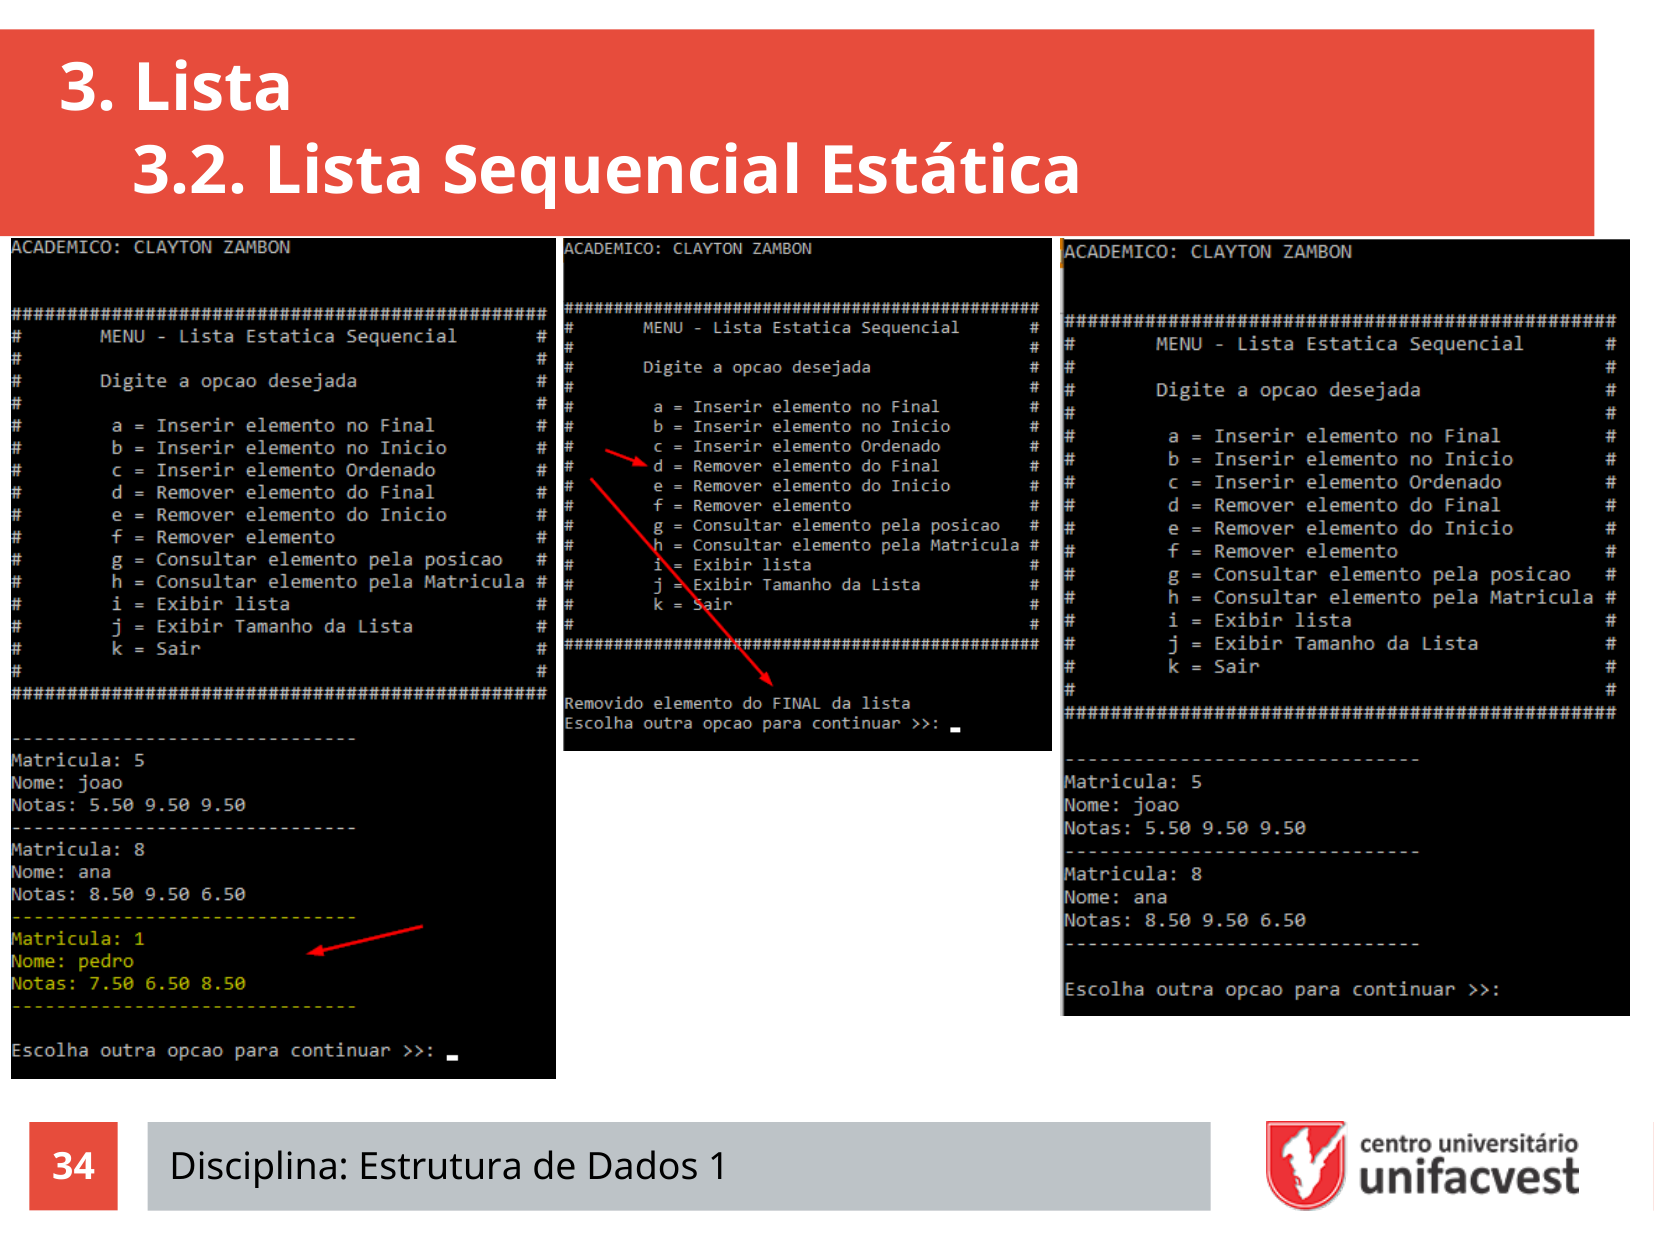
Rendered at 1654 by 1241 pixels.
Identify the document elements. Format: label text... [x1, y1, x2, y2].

title 3. Lista 3.2. Lista Sequencial Estática [59, 59, 1595, 207]
picture [1060, 238, 1630, 1016]
list [59, 324, 1566, 1093]
text_box [1238, 1120, 1654, 1212]
picture [1266, 1121, 1579, 1211]
picture [11, 238, 556, 1079]
text_box Disciplina: Estrutura de Dados 1 [154, 1132, 1205, 1196]
picture [563, 238, 1052, 751]
